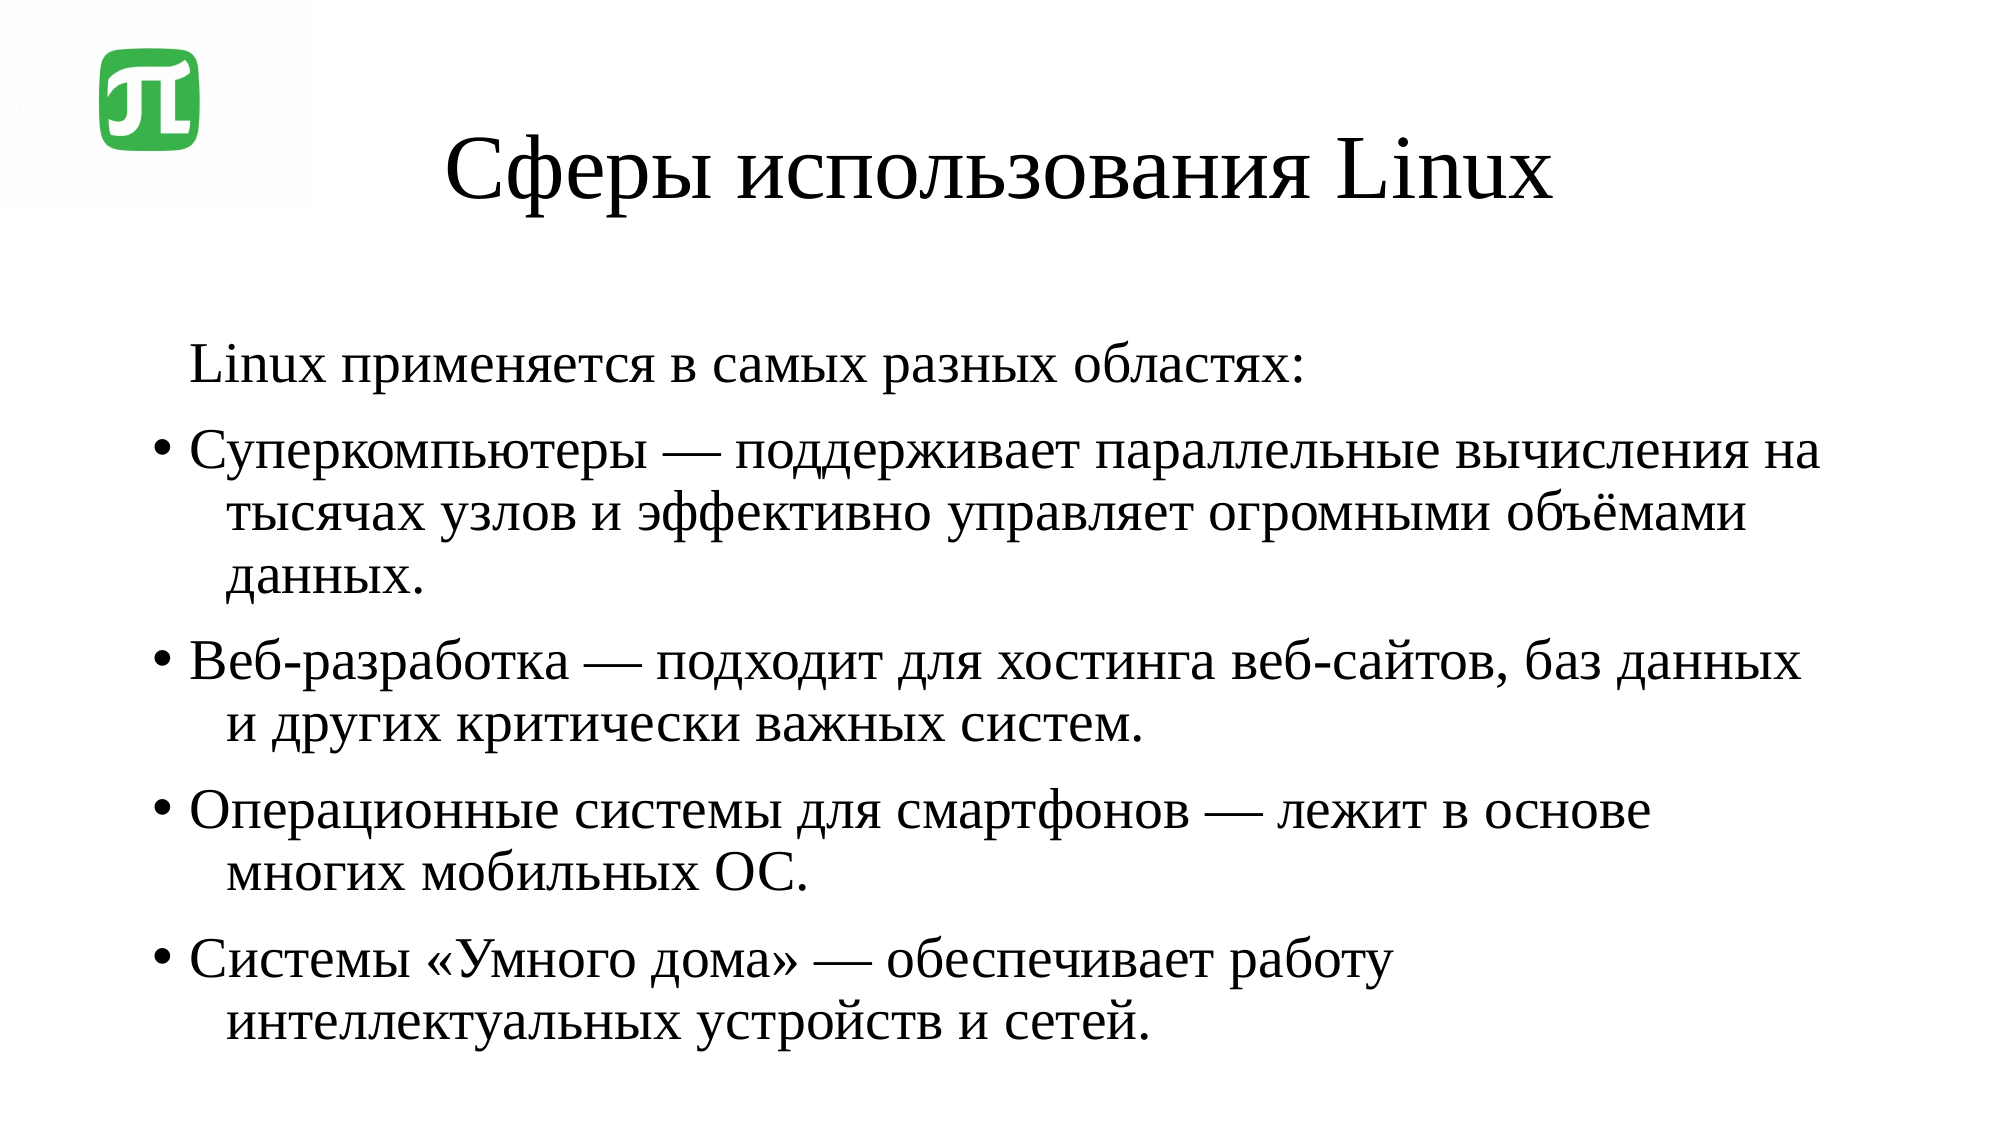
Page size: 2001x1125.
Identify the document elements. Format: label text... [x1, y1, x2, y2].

title Сферы использования Linux [137, 59, 1863, 278]
picture [0, 0, 315, 211]
list Linux применяется в самых разных областях: Суперкомпьютеры — поддерживает параллельные вычисления на тысячах узлов и эффективно управляет огромными объёмами данных. Веб‑разработка — подходит для хостинга веб‑сайтов, баз данных и других критически важных систем. Операционные системы для смартфонов — лежит в основе многих мобильных ОС. Системы «Умного дома» — обеспечивает работу интеллектуальных устройств и сетей. [137, 324, 1861, 1063]
